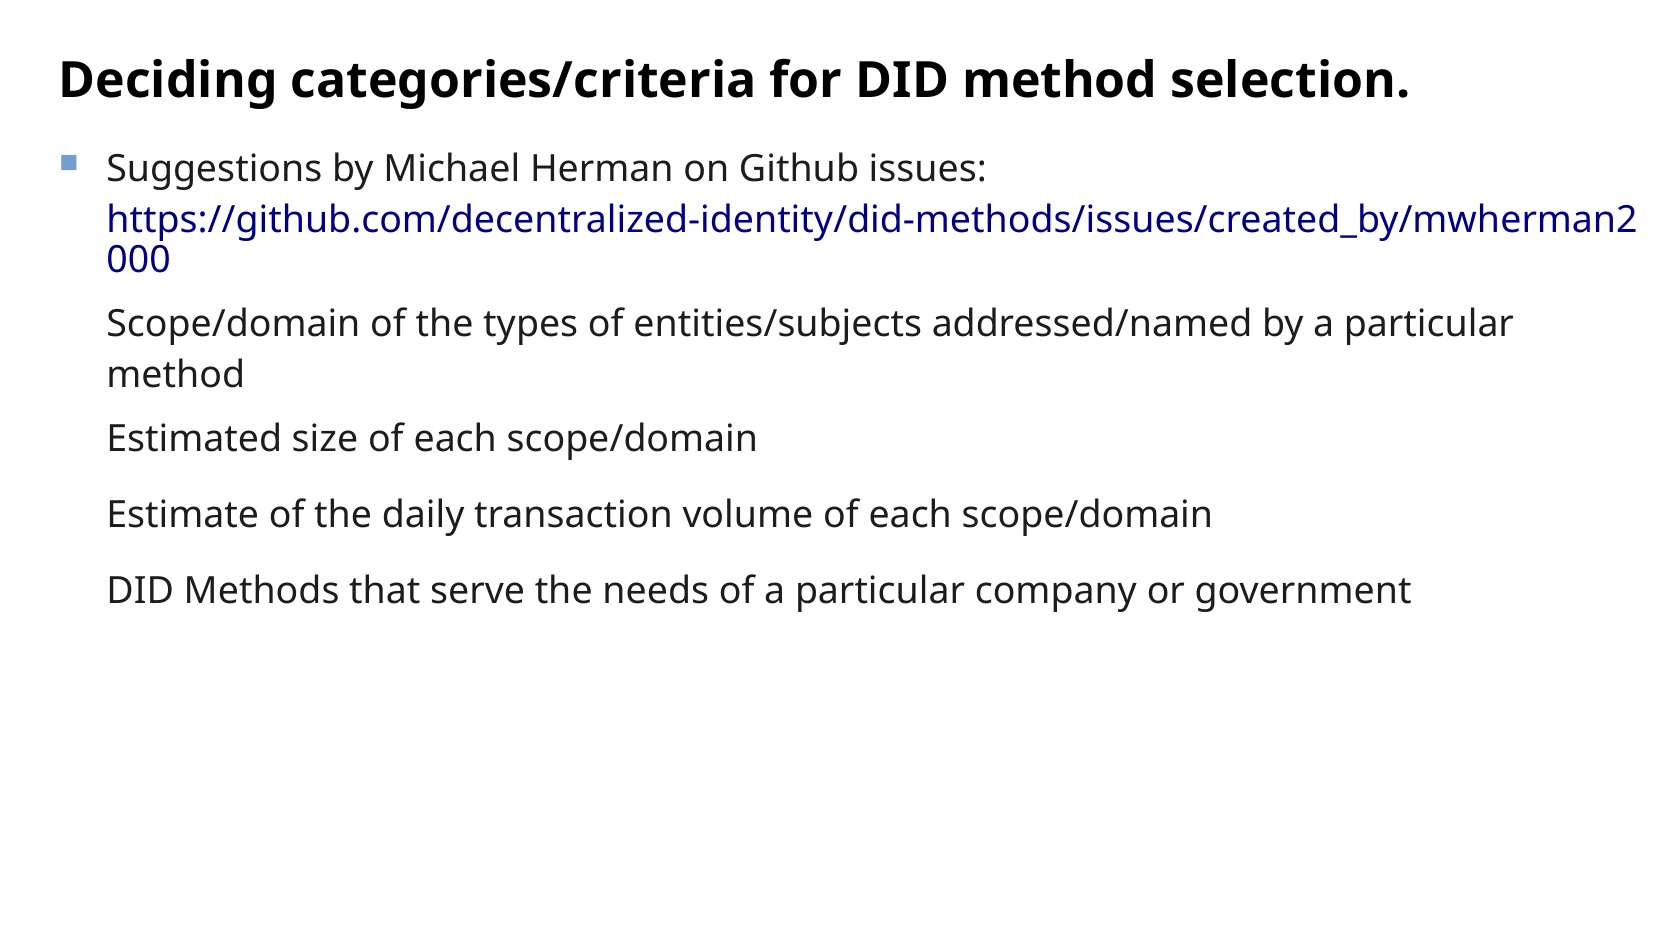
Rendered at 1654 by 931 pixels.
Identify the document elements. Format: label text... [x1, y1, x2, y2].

title Deciding categories/criteria for DID method selection. [0, 44, 1595, 178]
list Suggestions by Michael Herman on Github issues: https://github.com/decentralized-identity/did-methods/issues/created_by/mwherman2000 Scope/domain of the types of entities/subjects addressed/named by a particular method Estimated size of each scope/domain Estimate of the daily transaction volume of each scope/domain DID Methods that serve the needs of a particular company or government [59, 141, 1642, 851]
